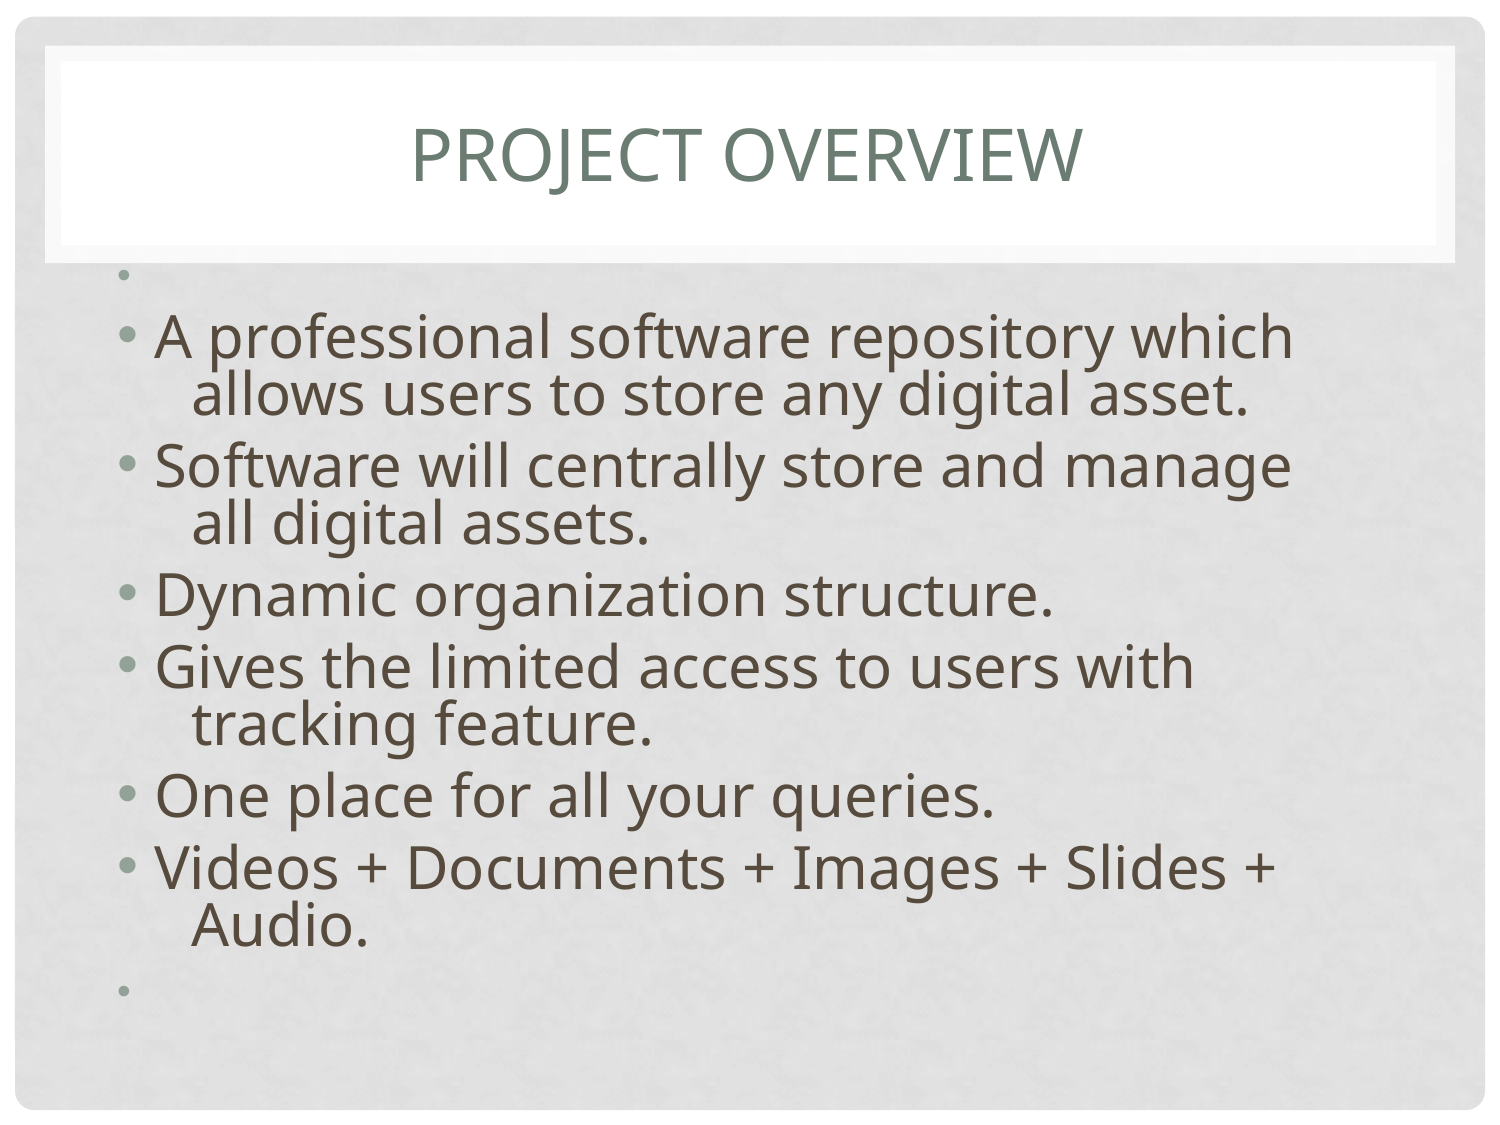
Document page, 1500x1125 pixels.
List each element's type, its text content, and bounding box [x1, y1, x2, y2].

list A professional software repository which allows users to store any digital asset. Software will centrally store and manage all digital assets. Dynamic organization structure. Gives the limited access to users with tracking feature. One place for all your queries. Videos + Documents + Images + Slides + Audio. [64, 243, 1315, 1032]
title Project Overview [69, 66, 1426, 238]
